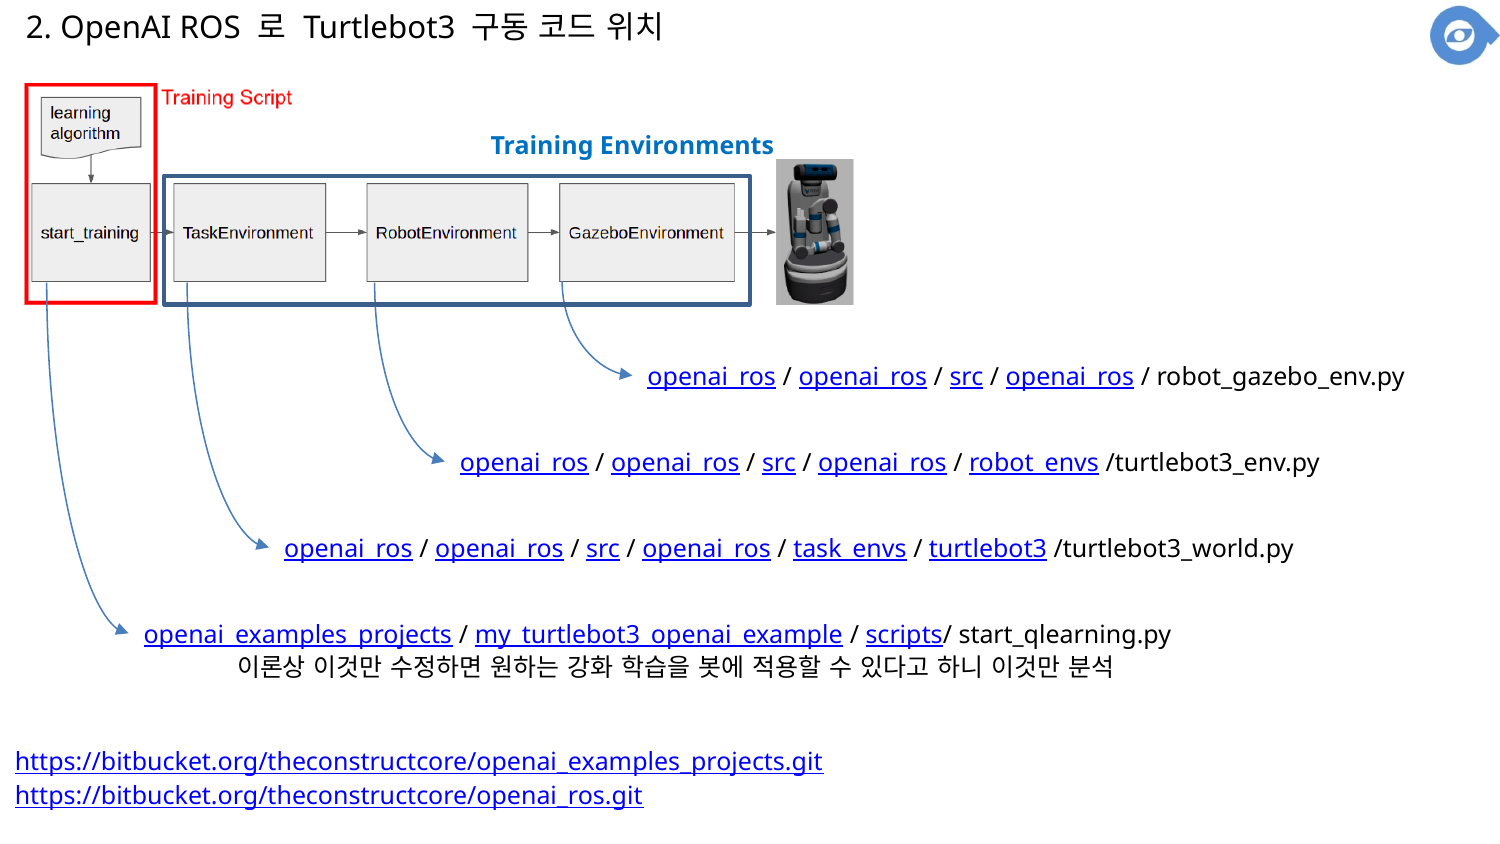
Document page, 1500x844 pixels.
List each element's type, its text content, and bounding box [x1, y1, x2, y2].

text_box Training Environments [475, 121, 786, 167]
picture [1430, 0, 1500, 70]
text_box openai_ros / openai_ros / src / openai_ros / robot_envs /turtlebot3_env.py [445, 438, 1348, 491]
text_box openai_examples_projects / my_turtlebot3_openai_example / scripts/ start_qlearning.py [128, 610, 1219, 663]
text_box https://bitbucket.org/theconstructcore/openai_examples_projects.git https://bitbucket.org/theconstructcore/openai_ros.git [0, 738, 1031, 827]
text_box openai_ros / openai_ros / src / openai_ros / task_envs / turtlebot3 /turtlebot3_world.py [269, 524, 1360, 577]
picture [23, 83, 867, 309]
picture [166, 178, 748, 302]
text_box openai_ros / openai_ros / src / openai_ros / robot_gazebo_env.py [632, 352, 1442, 405]
text_box 이론상 이것만 수정하면 원하는 강화 학습을 봇에 적용할 수 있다고 하니 이것만 분석 [222, 644, 1213, 690]
text_box 2. OpenAI ROS 로 Turtlebot3 구동 코드 위치 [10, 0, 774, 53]
